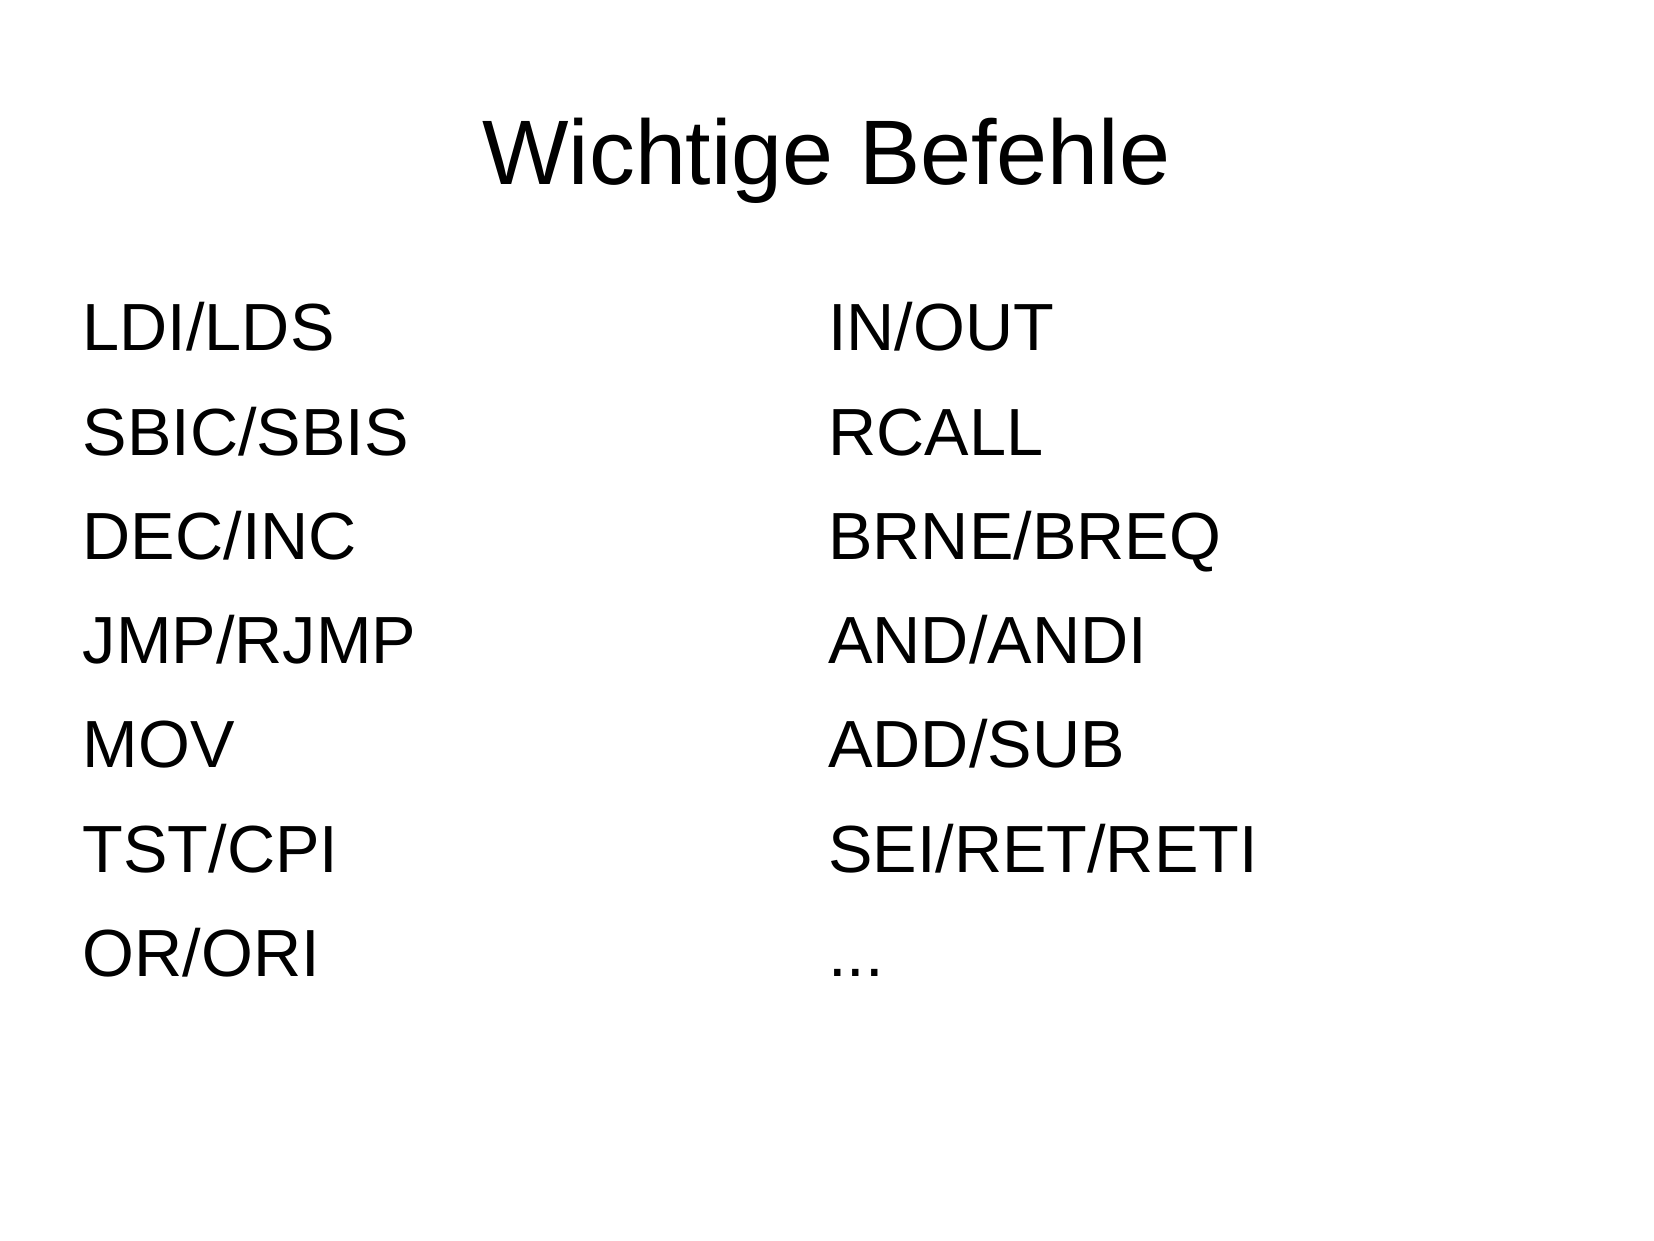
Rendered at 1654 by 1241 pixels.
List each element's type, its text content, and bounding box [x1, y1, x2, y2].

list IN/OUT RCALL BRNE/BREQ AND/ANDI ADD/SUB SEI/RET/RETI ... [828, 290, 1539, 1010]
title Wichtige Befehle [82, 49, 1571, 257]
list LDI/LDS SBIC/SBIS DEC/INC JMP/RJMP MOV TST/CPI OR/ORI [82, 290, 793, 1010]
